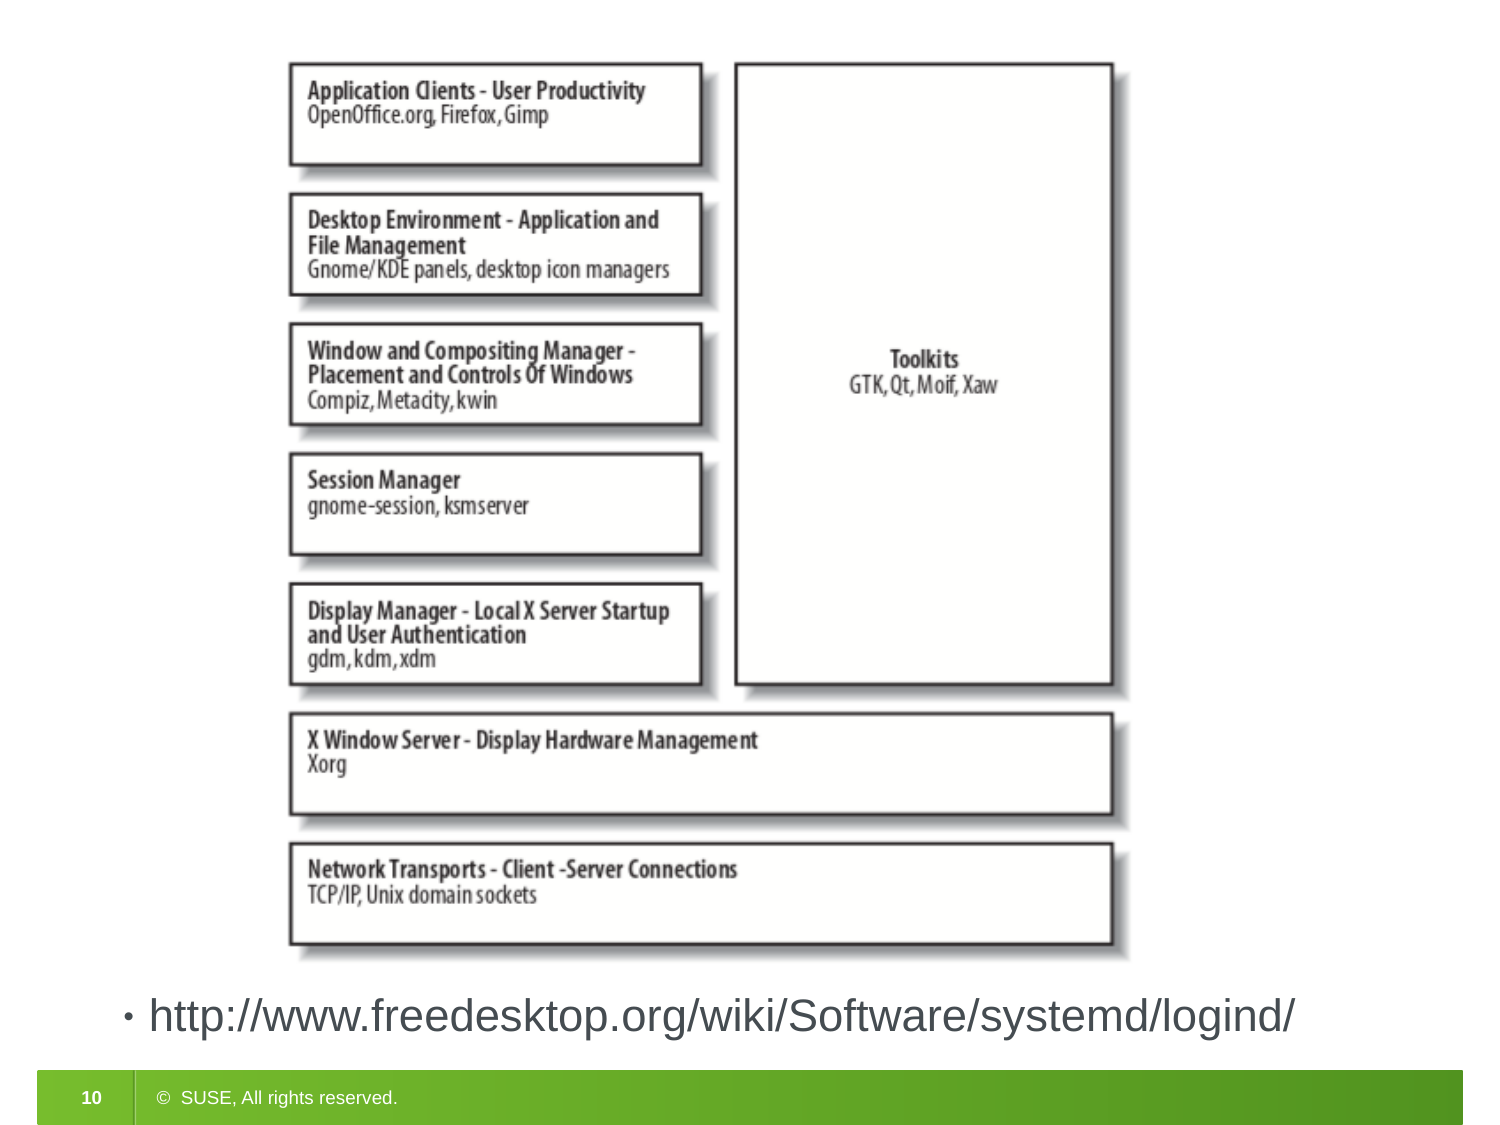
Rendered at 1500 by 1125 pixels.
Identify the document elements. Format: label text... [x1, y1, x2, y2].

picture [115, 47, 1232, 972]
text_box http://www.freedesktop.org/wiki/Software/systemd/logind/ [84, 990, 1372, 1054]
